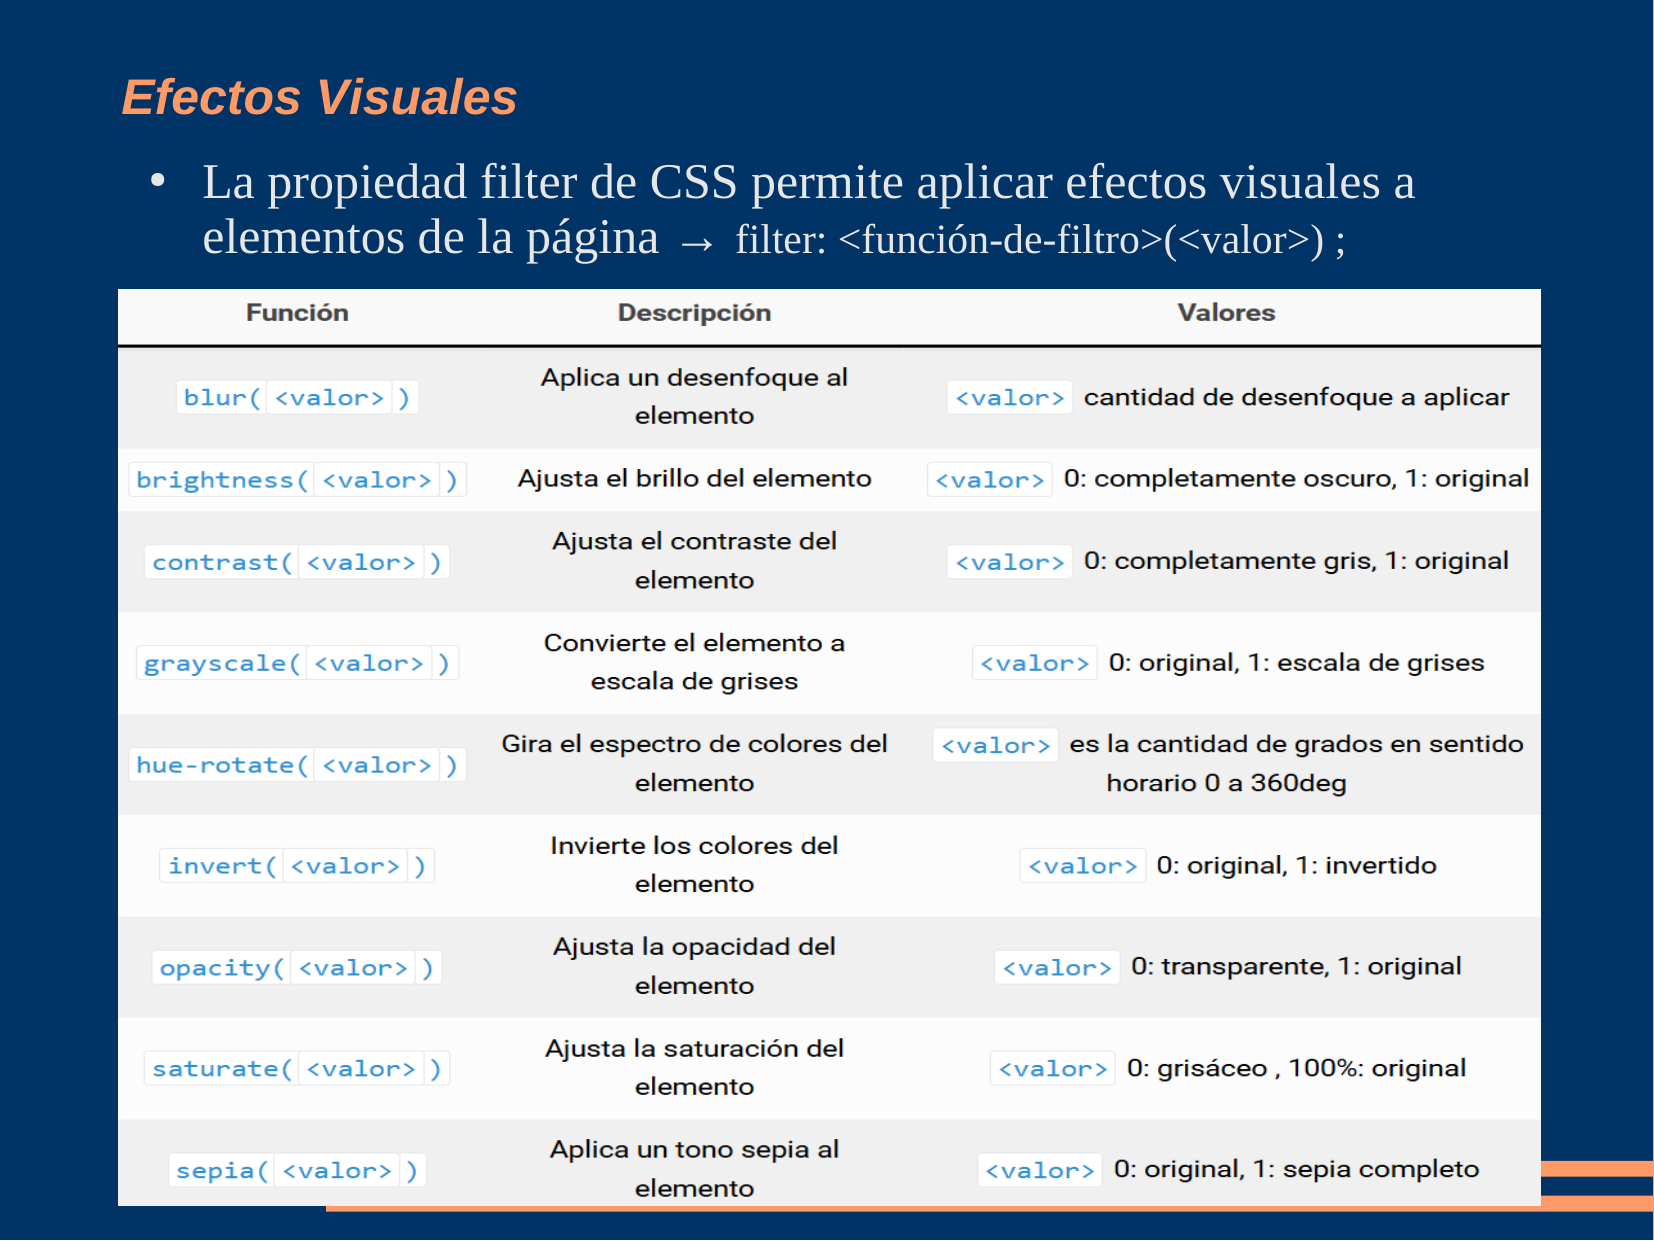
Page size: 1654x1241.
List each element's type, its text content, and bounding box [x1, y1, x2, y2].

title Efectos Visuales [121, 46, 1534, 148]
list La propiedad filter de CSS permite aplicar efectos visuales a elementos de la página → filter: <función-de-filtro>(<valor>) ; [131, 153, 1571, 296]
picture [118, 289, 1541, 1206]
